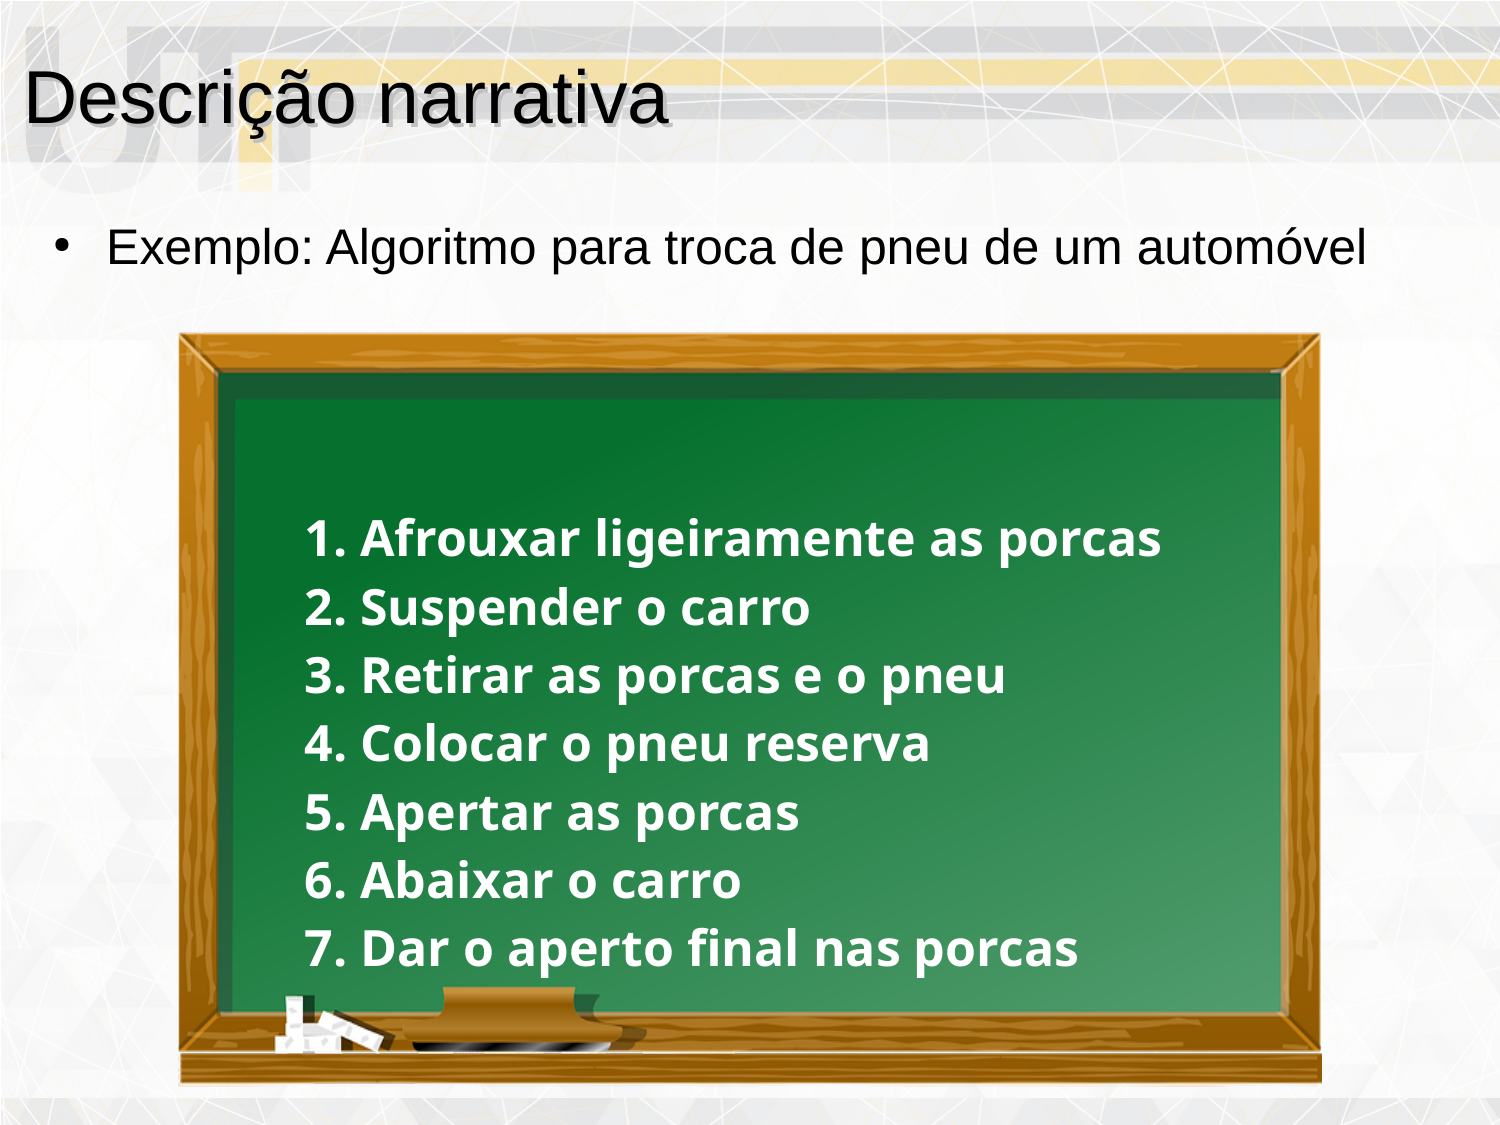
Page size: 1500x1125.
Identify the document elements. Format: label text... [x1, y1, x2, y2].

title Descrição narrativa [23, 18, 1489, 178]
text_box 1. Afrouxar ligeiramente as porcas 2. Suspender o carro 3. Retirar as porcas e o pneu 4. Colocar o pneu reserva 5. Apertar as porcas 6. Abaixar o carro 7. Dar o aperto final nas porcas [290, 496, 1041, 945]
picture [178, 330, 1322, 1087]
list Exemplo: Algoritmo para troca de pneu de um automóvel [35, 224, 1477, 1087]
